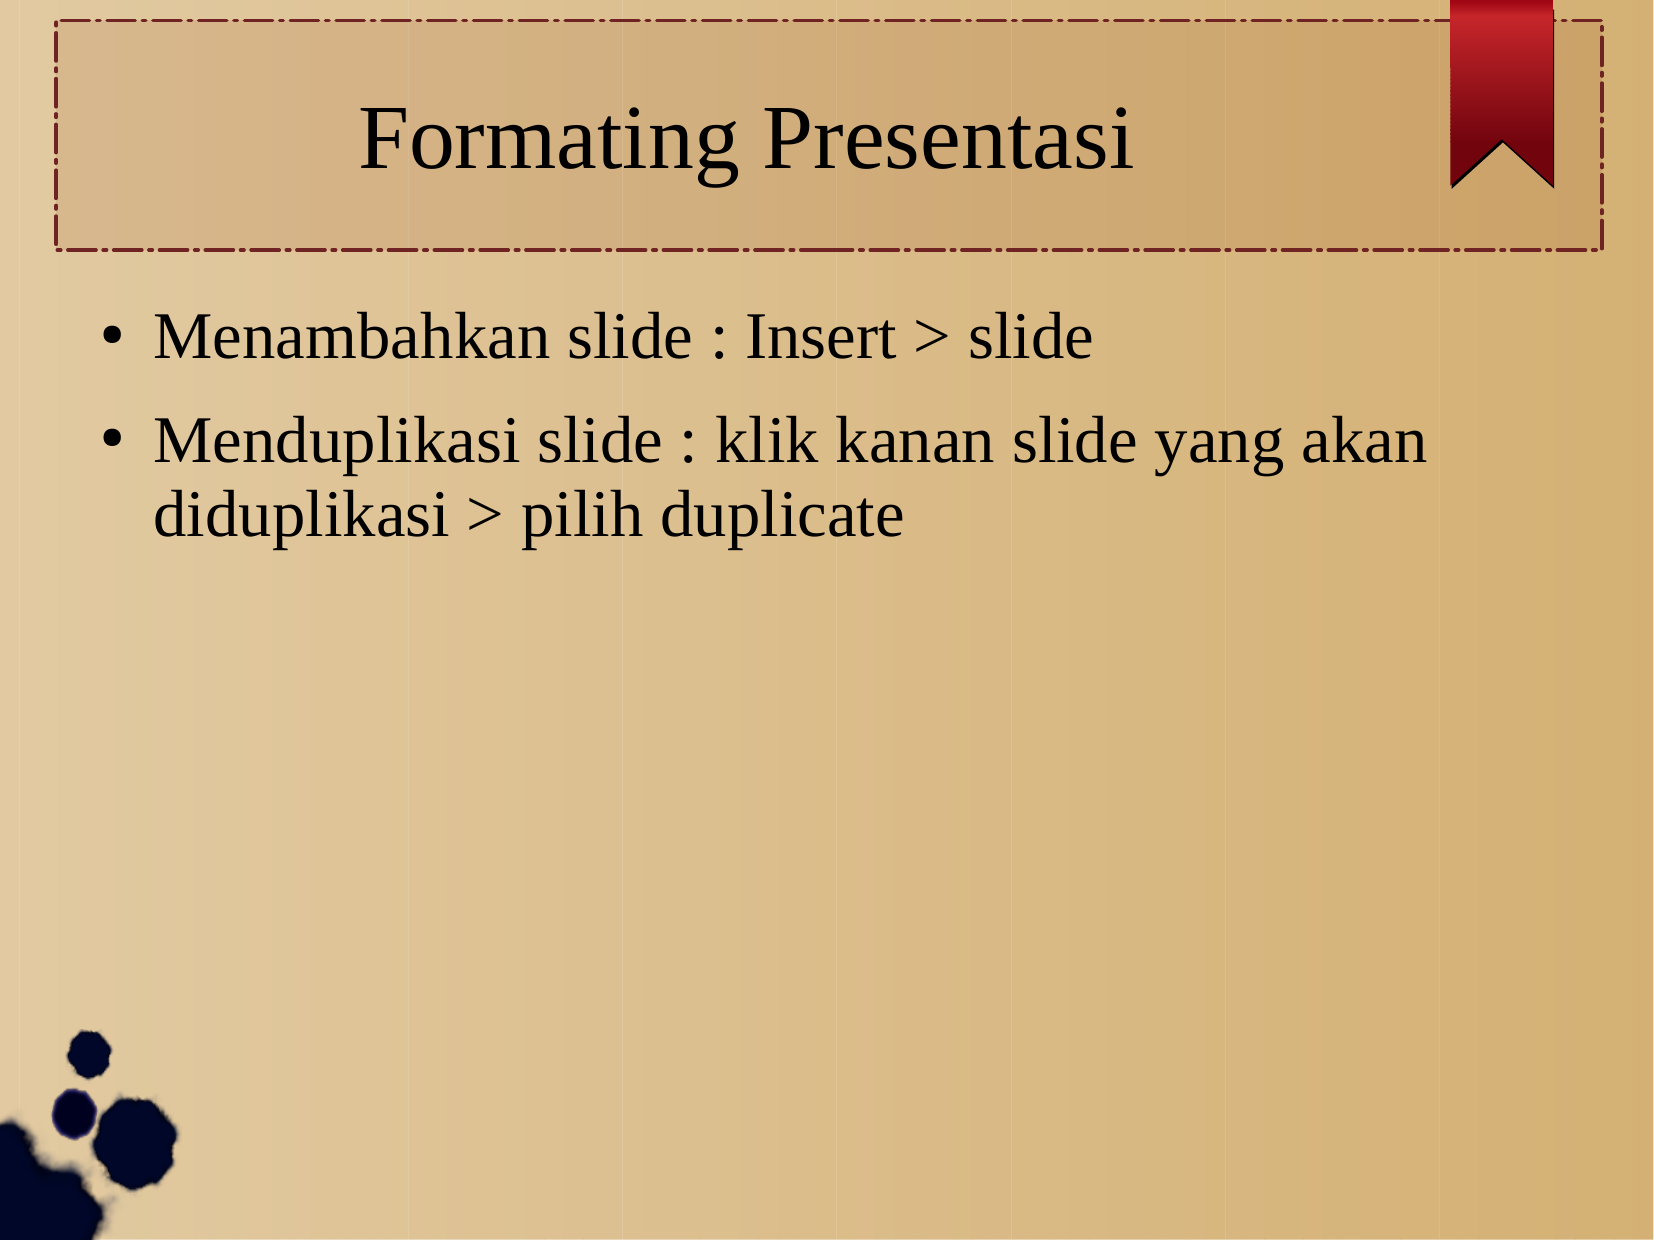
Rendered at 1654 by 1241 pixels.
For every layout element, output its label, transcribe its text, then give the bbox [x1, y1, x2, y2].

list Menambahkan slide : Insert > slide Menduplikasi slide : klik kanan slide yang akan diduplikasi > pilih duplicate [82, 299, 1571, 1019]
title Formating Presentasi [82, 47, 1412, 229]
